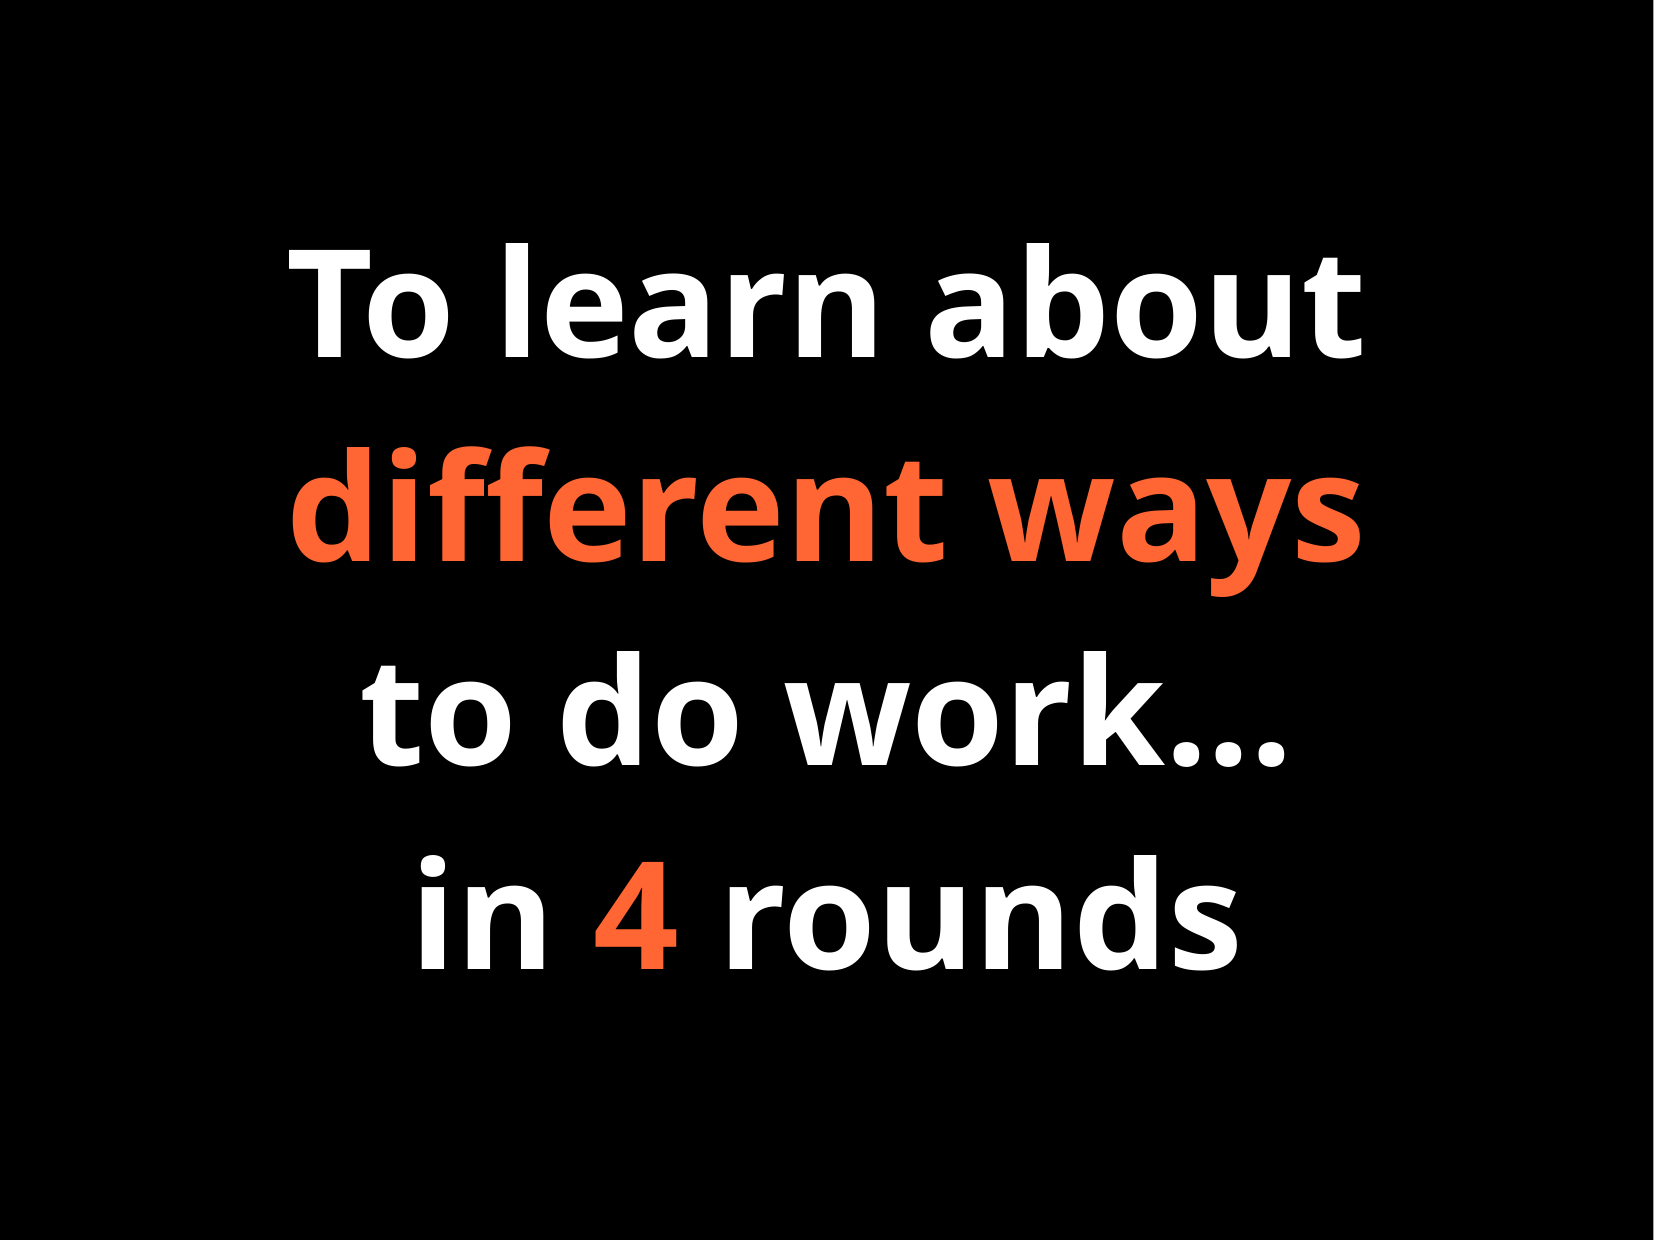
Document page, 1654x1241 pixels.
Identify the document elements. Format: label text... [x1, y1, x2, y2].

title To learn about different ways to do work... in 4 rounds [82, 66, 1571, 1145]
